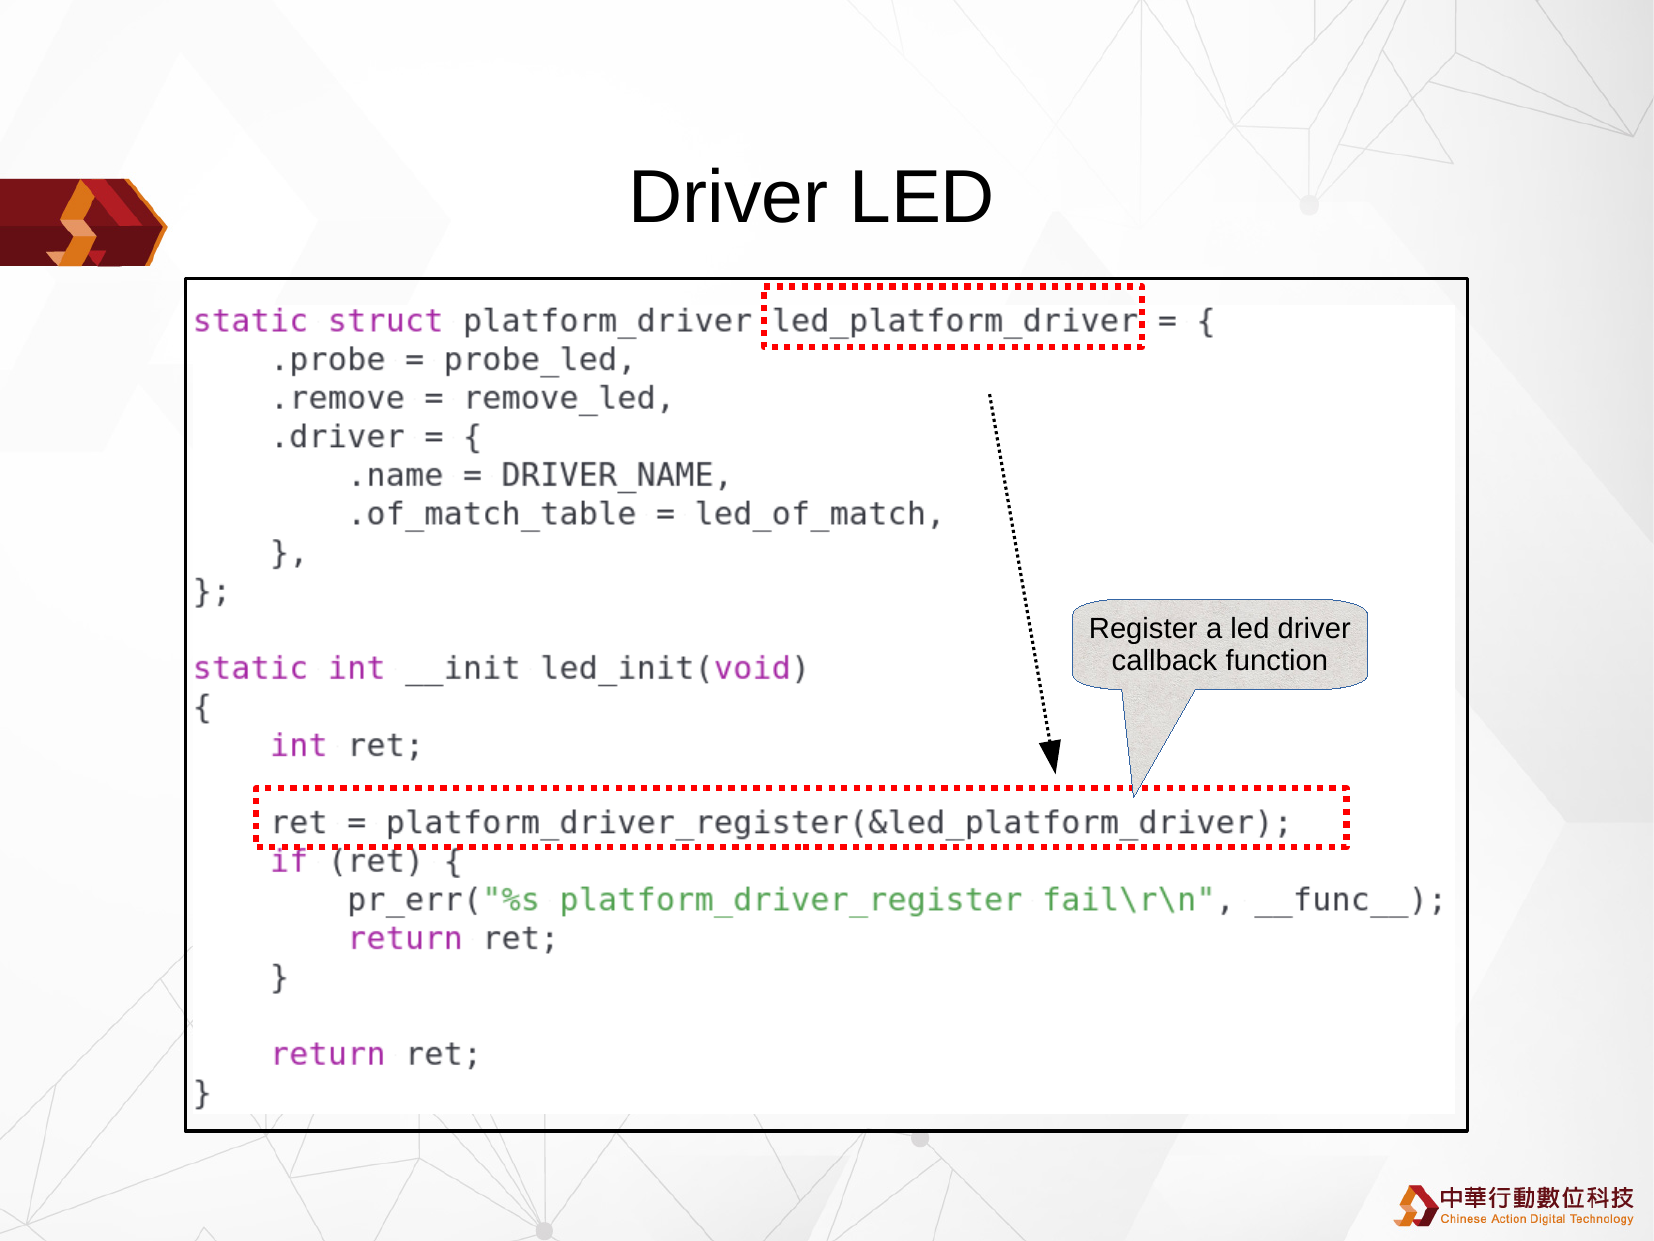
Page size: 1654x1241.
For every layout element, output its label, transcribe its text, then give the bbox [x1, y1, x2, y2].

text_box Register a led driver callback function [1072, 599, 1368, 798]
picture [0, 0, 1654, 1241]
title Driver LED [118, 112, 1506, 281]
